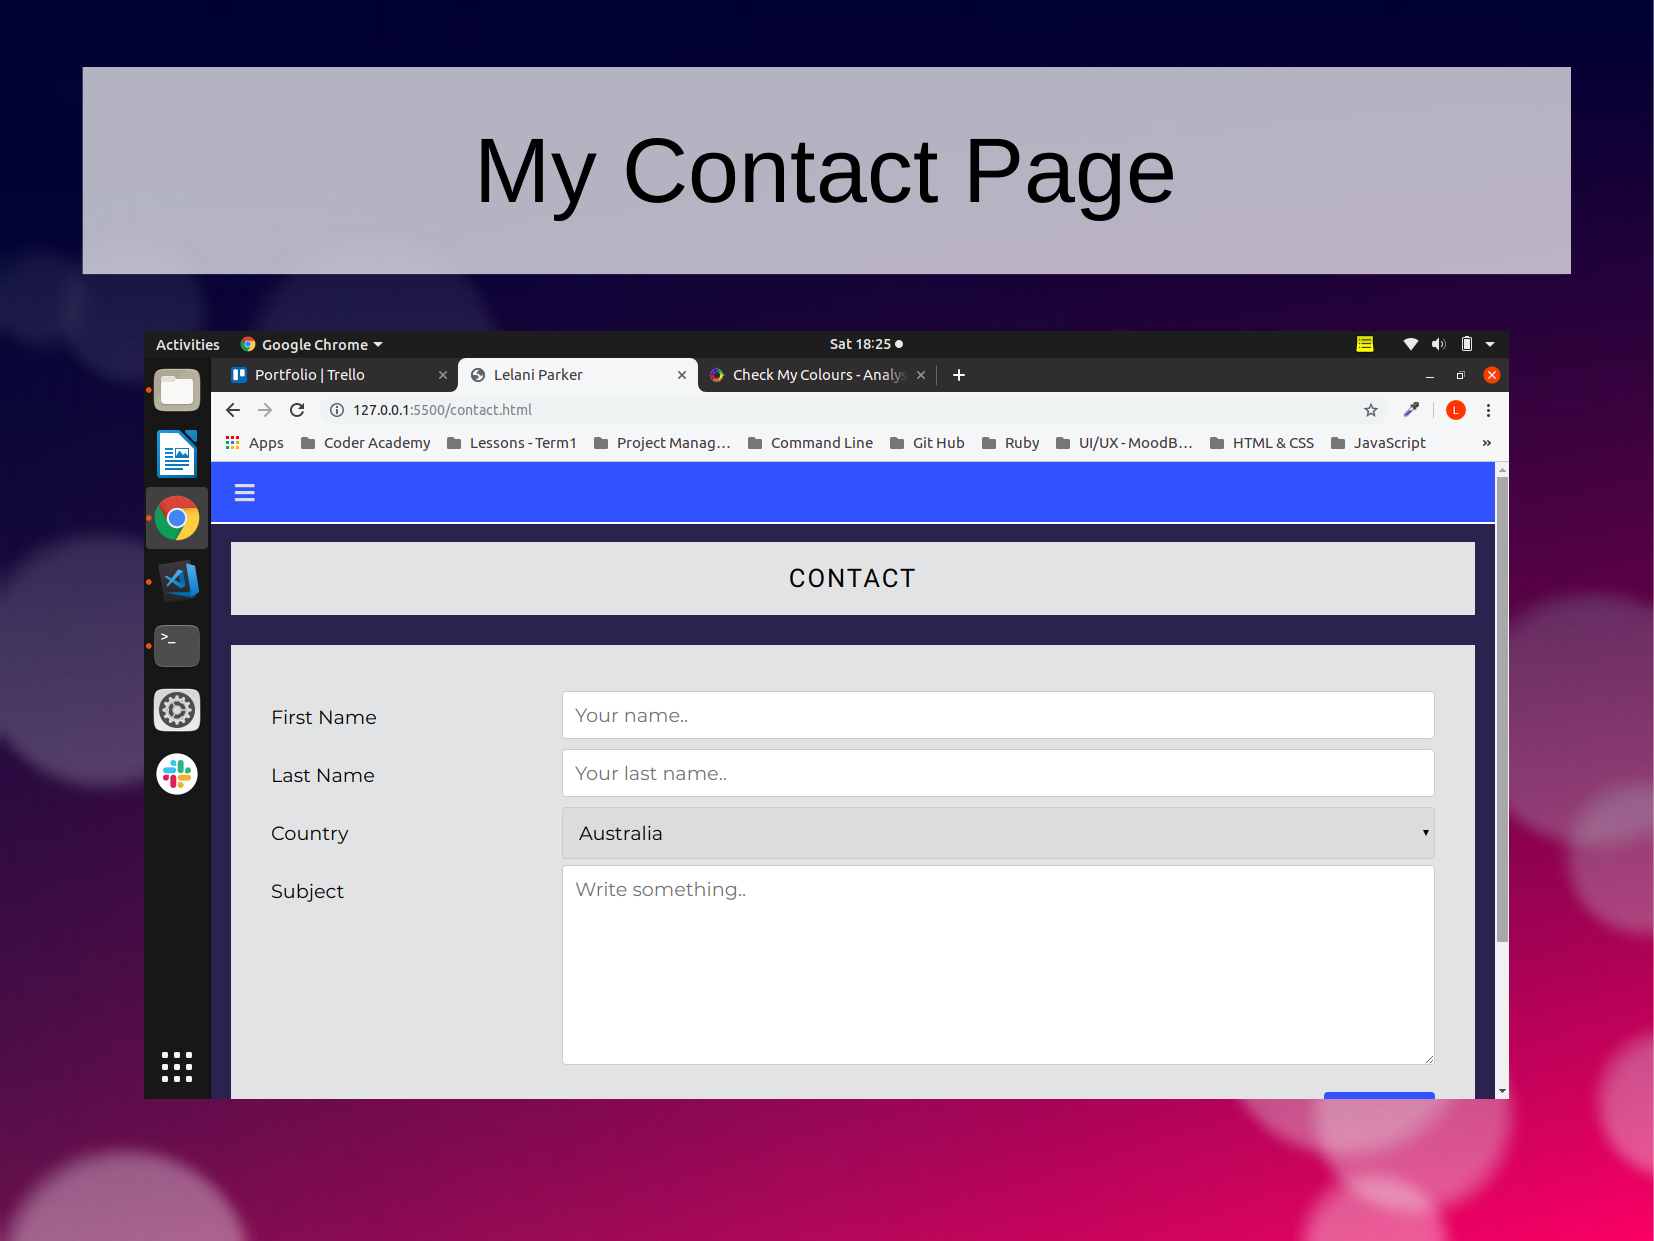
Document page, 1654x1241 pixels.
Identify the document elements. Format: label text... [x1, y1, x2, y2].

title My Contact Page [82, 67, 1571, 275]
picture [0, 0, 1654, 1241]
